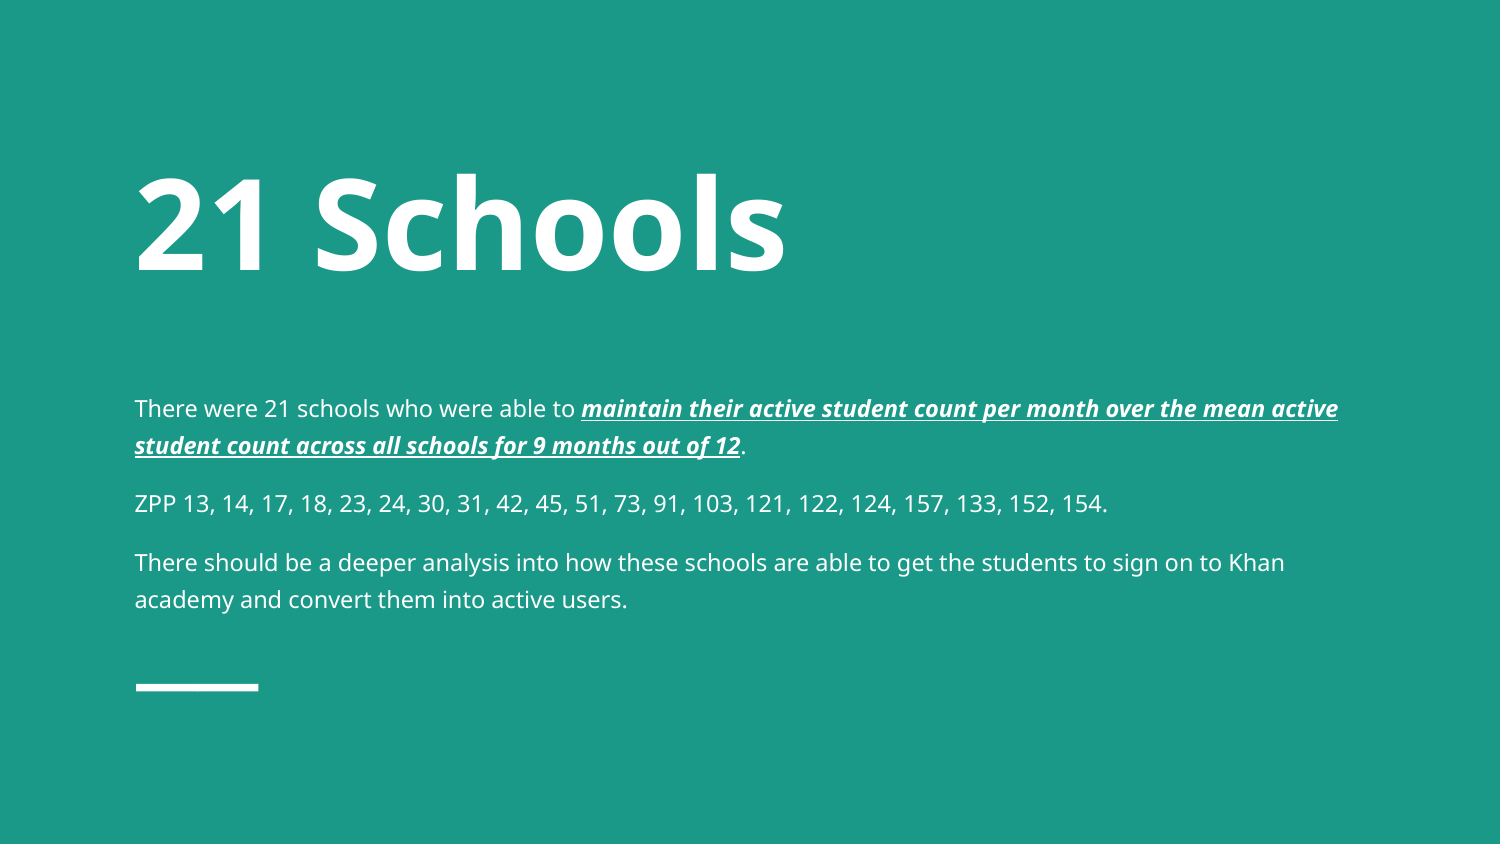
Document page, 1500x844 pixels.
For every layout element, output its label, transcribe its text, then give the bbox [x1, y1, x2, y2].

title 21 Schools [119, 120, 1381, 325]
list There were 21 schools who were able to maintain their active student count per month over the mean active student count across all schools for 9 months out of 12. ZPP 13, 14, 17, 18, 23, 24, 30, 31, 42, 45, 51, 73, 91, 103, 121, 122, 124, 157, 133, 152, 154. There should be a deeper analysis into how these schools are able to get the students to sign on to Khan academy and convert them into active users. [119, 372, 1381, 633]
